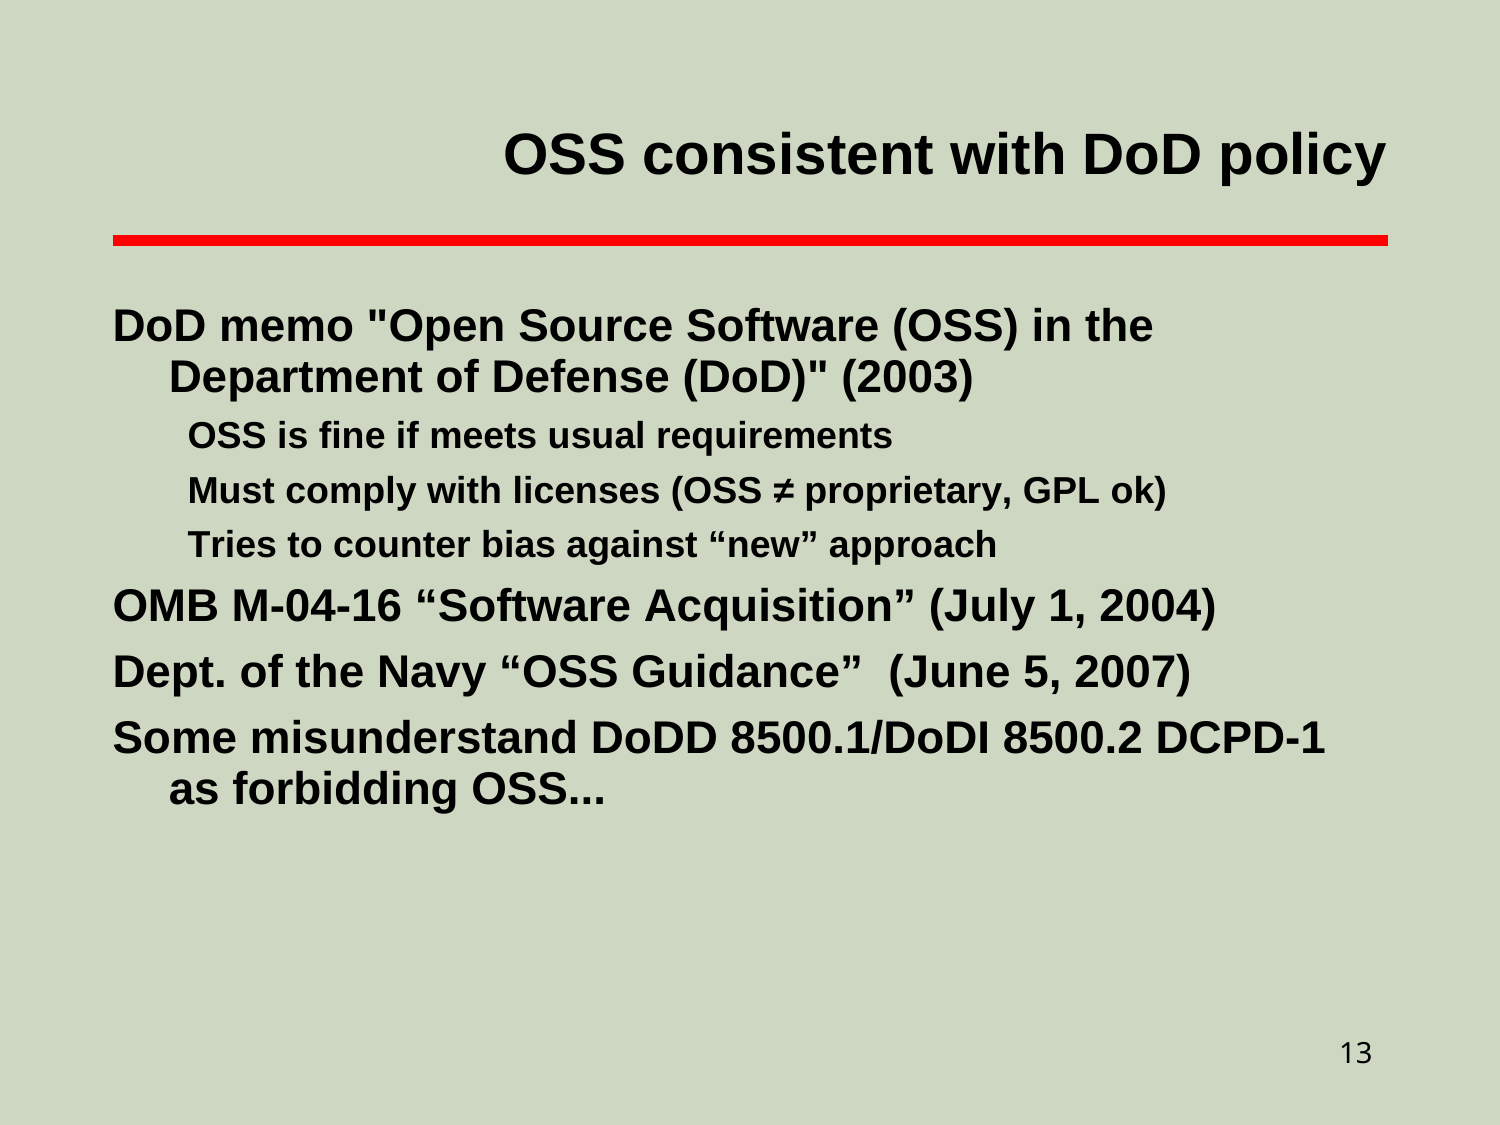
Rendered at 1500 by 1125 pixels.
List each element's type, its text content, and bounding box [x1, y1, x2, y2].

title OSS consistent with DoD policy [337, 93, 1388, 217]
list DoD memo "Open Source Software (OSS) in the Department of Defense (DoD)" (2003) OSS is fine if meets usual requirements Must comply with licenses (OSS ≠ proprietary, GPL ok) Tries to counter bias against “new” approach OMB M-04-16 “Software Acquisition” (July 1, 2004) Dept. of the Navy “OSS Guidance” (June 5, 2007) Some misunderstand DoDD 8500.1/DoDI 8500.2 DCPD-1 as forbidding OSS... [112, 299, 1388, 1084]
